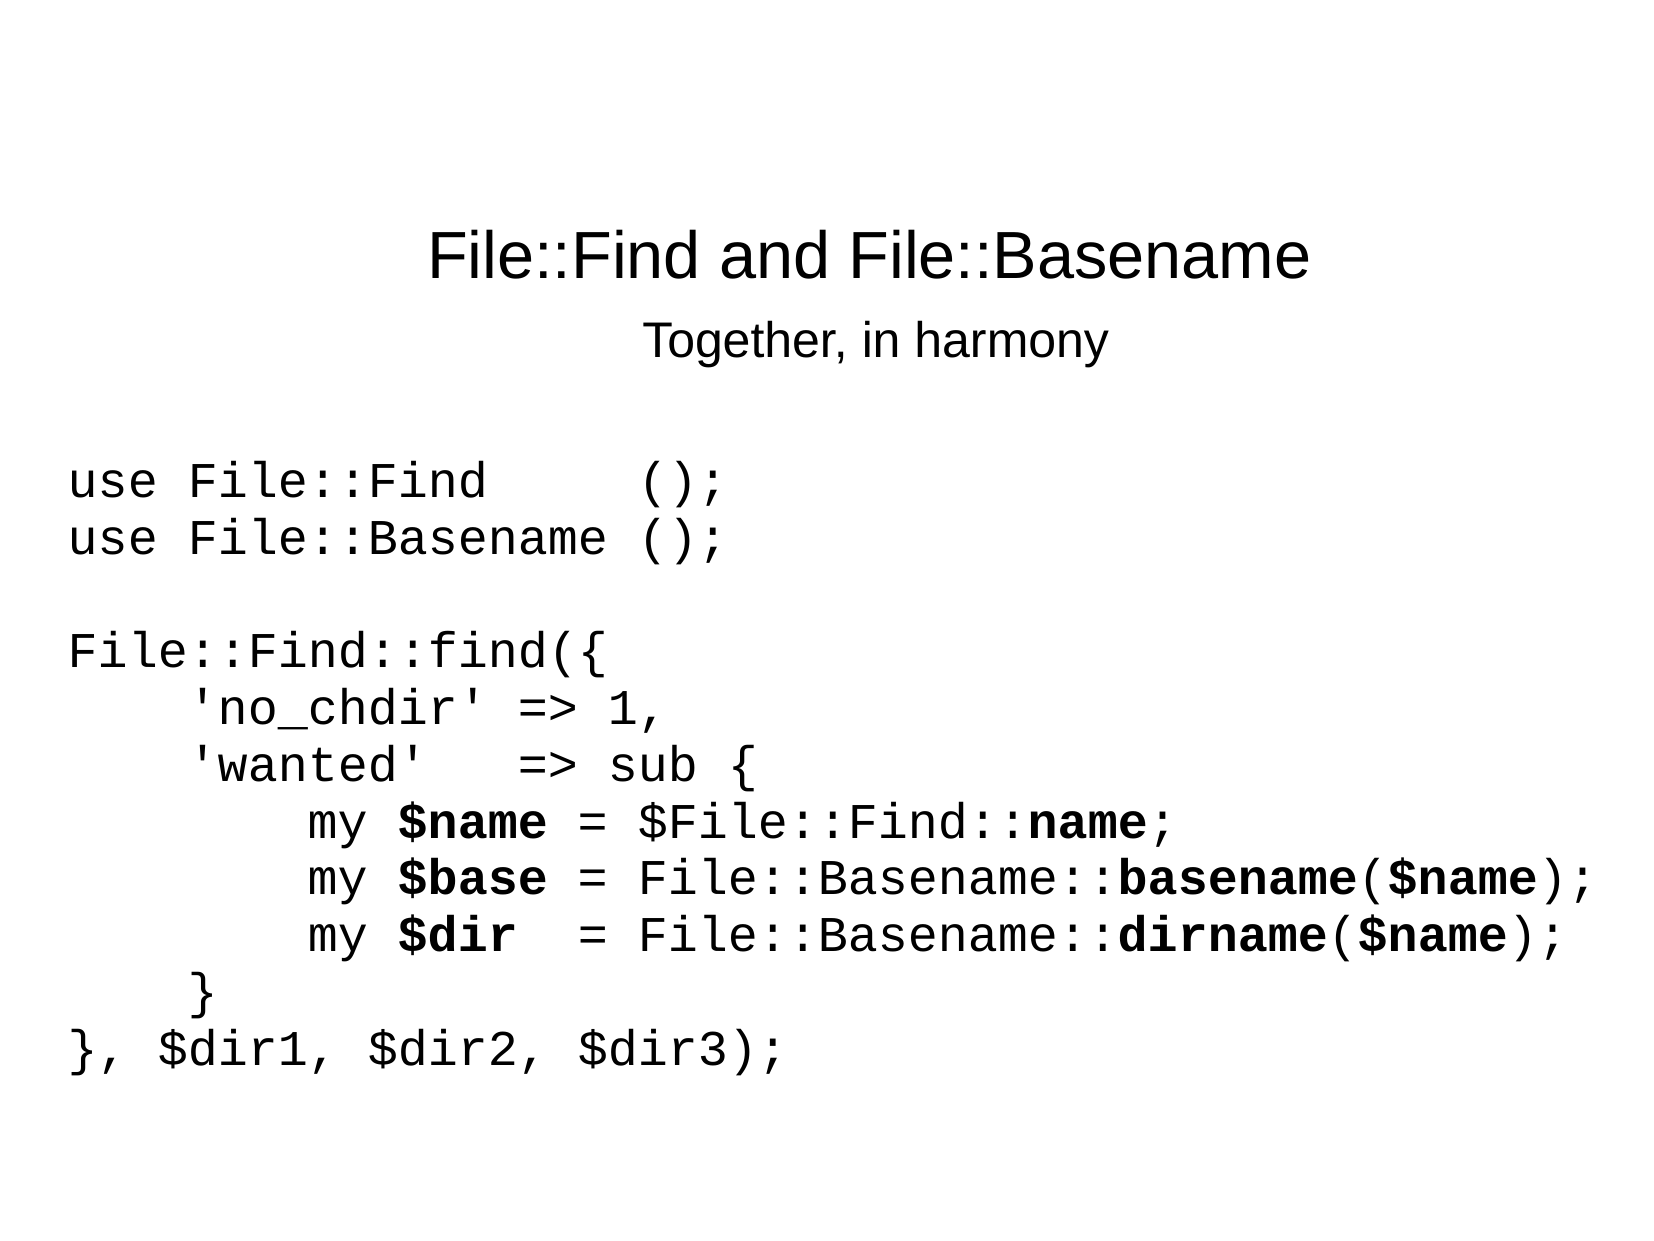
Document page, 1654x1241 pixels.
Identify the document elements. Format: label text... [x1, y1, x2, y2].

text_box File::Find and File::Basename [412, 210, 1331, 301]
text_box Together, in harmony [627, 304, 1126, 376]
text_box use File::Find (); use File::Basename (); File::Find::find({ 'no_chdir' => 1, 'wanted' => sub { my $name = $File::Find::name; my $base = File::Basename::basename($name); my $dir = File::Basename::dirname($name); } }, $dir1, $dir2, $dir3); [52, 448, 1613, 1088]
